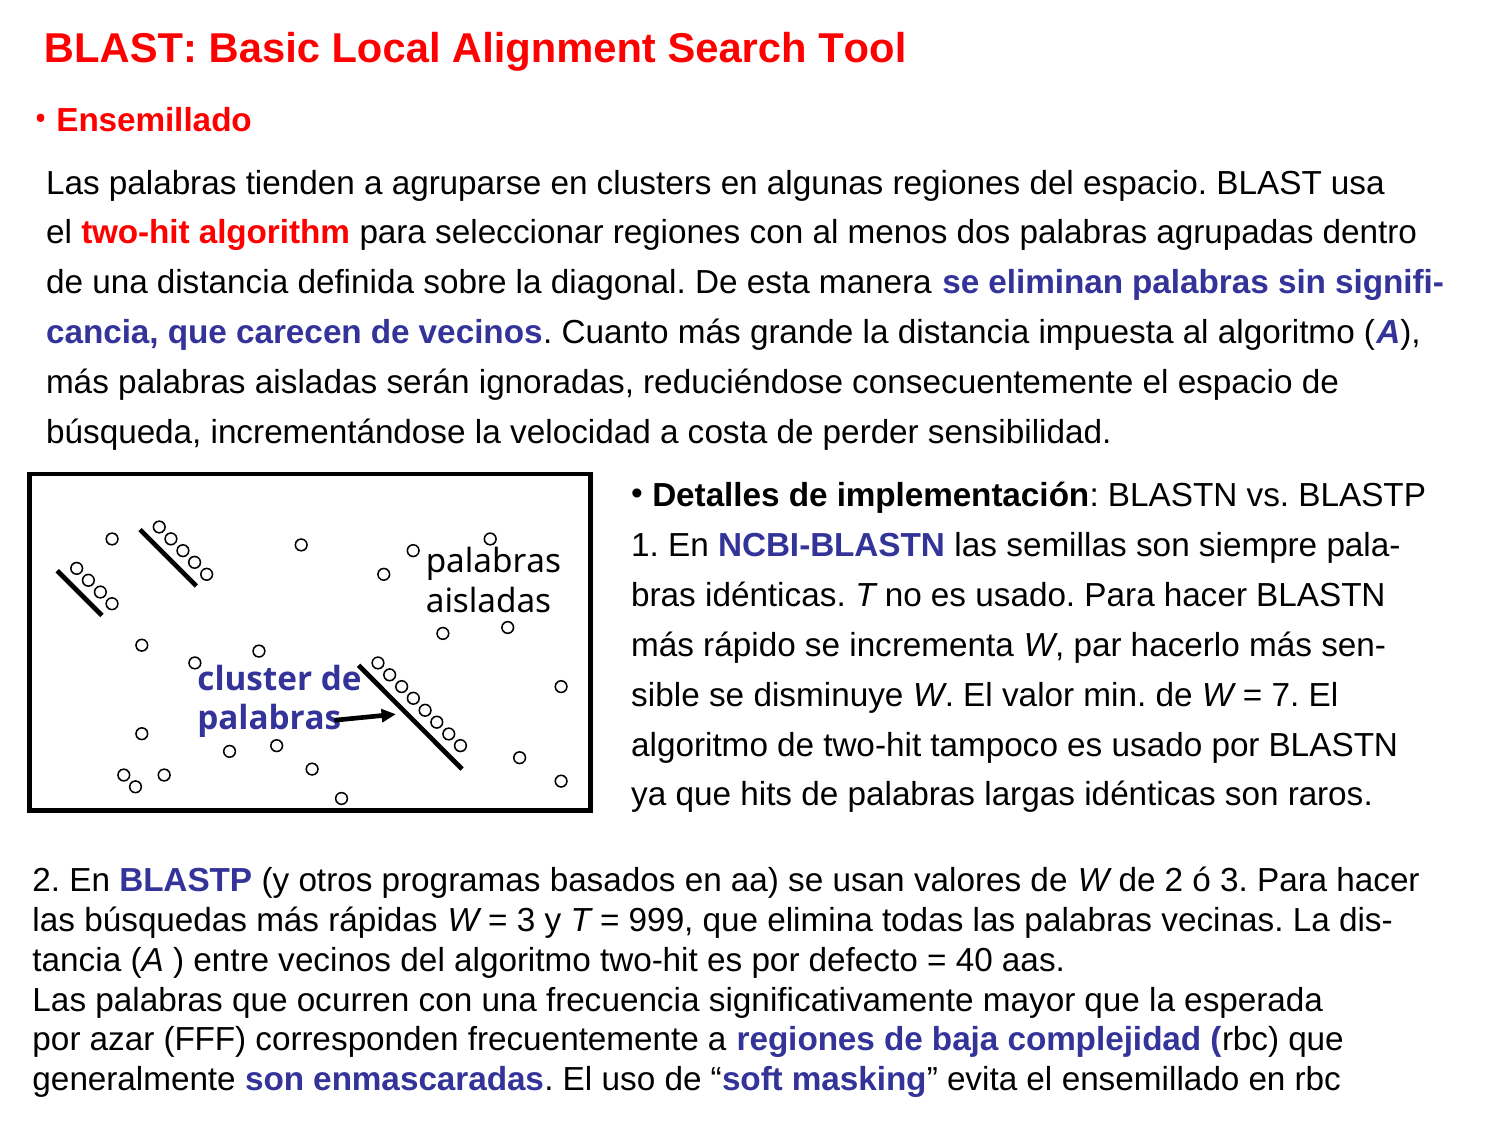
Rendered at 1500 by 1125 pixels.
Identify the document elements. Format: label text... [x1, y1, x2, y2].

text_box 2. En BLASTP (y otros programas basados en aa) se usan valores de W de 2 ó 3. Para hacer las búsquedas más rápidas W = 3 y T = 999, que elimina todas las palabras vecinas. La dis- tancia (A ) entre vecinos del algoritmo two-hit es por defecto = 40 aas. Las palabras que ocurren con una frecuencia significativamente mayor que la esperada por azar (FFF) corresponden frecuentemente a regiones de baja complejidad (rbc) que generalmente son enmascaradas. El uso de “soft masking” evita el ensemillado en rbc [17, 850, 1459, 1106]
text_box BLAST: Basic Local Alignment Search Tool [29, 13, 922, 79]
text_box palabras aisladas [411, 531, 577, 627]
text_box Ensemillado [19, 90, 267, 146]
text_box cluster de palabras [182, 649, 377, 745]
text_box Las palabras tienden a agruparse en clusters en algunas regiones del espacio. BLAST usa el two-hit algorithm para seleccionar regiones con al menos dos palabras agrupadas dentro de una distancia definida sobre la diagonal. De esta manera se eliminan palabras sin signifi- cancia, que carecen de vecinos. Cuanto más grande la distancia impuesta al algoritmo (A), más palabras aisladas serán ignoradas, reduciéndose consecuentemente el espacio de búsqueda, incrementándose la velocidad a costa de perder sensibilidad. [31, 143, 1460, 459]
text_box Detalles de implementación: BLASTN vs. BLASTP 1. En NCBI-BLASTN las semillas son siempre pala- bras idénticas. T no es usado. Para hacer BLASTN más rápido se incrementa W, par hacerlo más sen- sible se disminuye W. El valor min. de W = 7. El algoritmo de two-hit tampoco es usado por BLASTN ya que hits de palabras largas idénticas son raros. [616, 455, 1442, 821]
